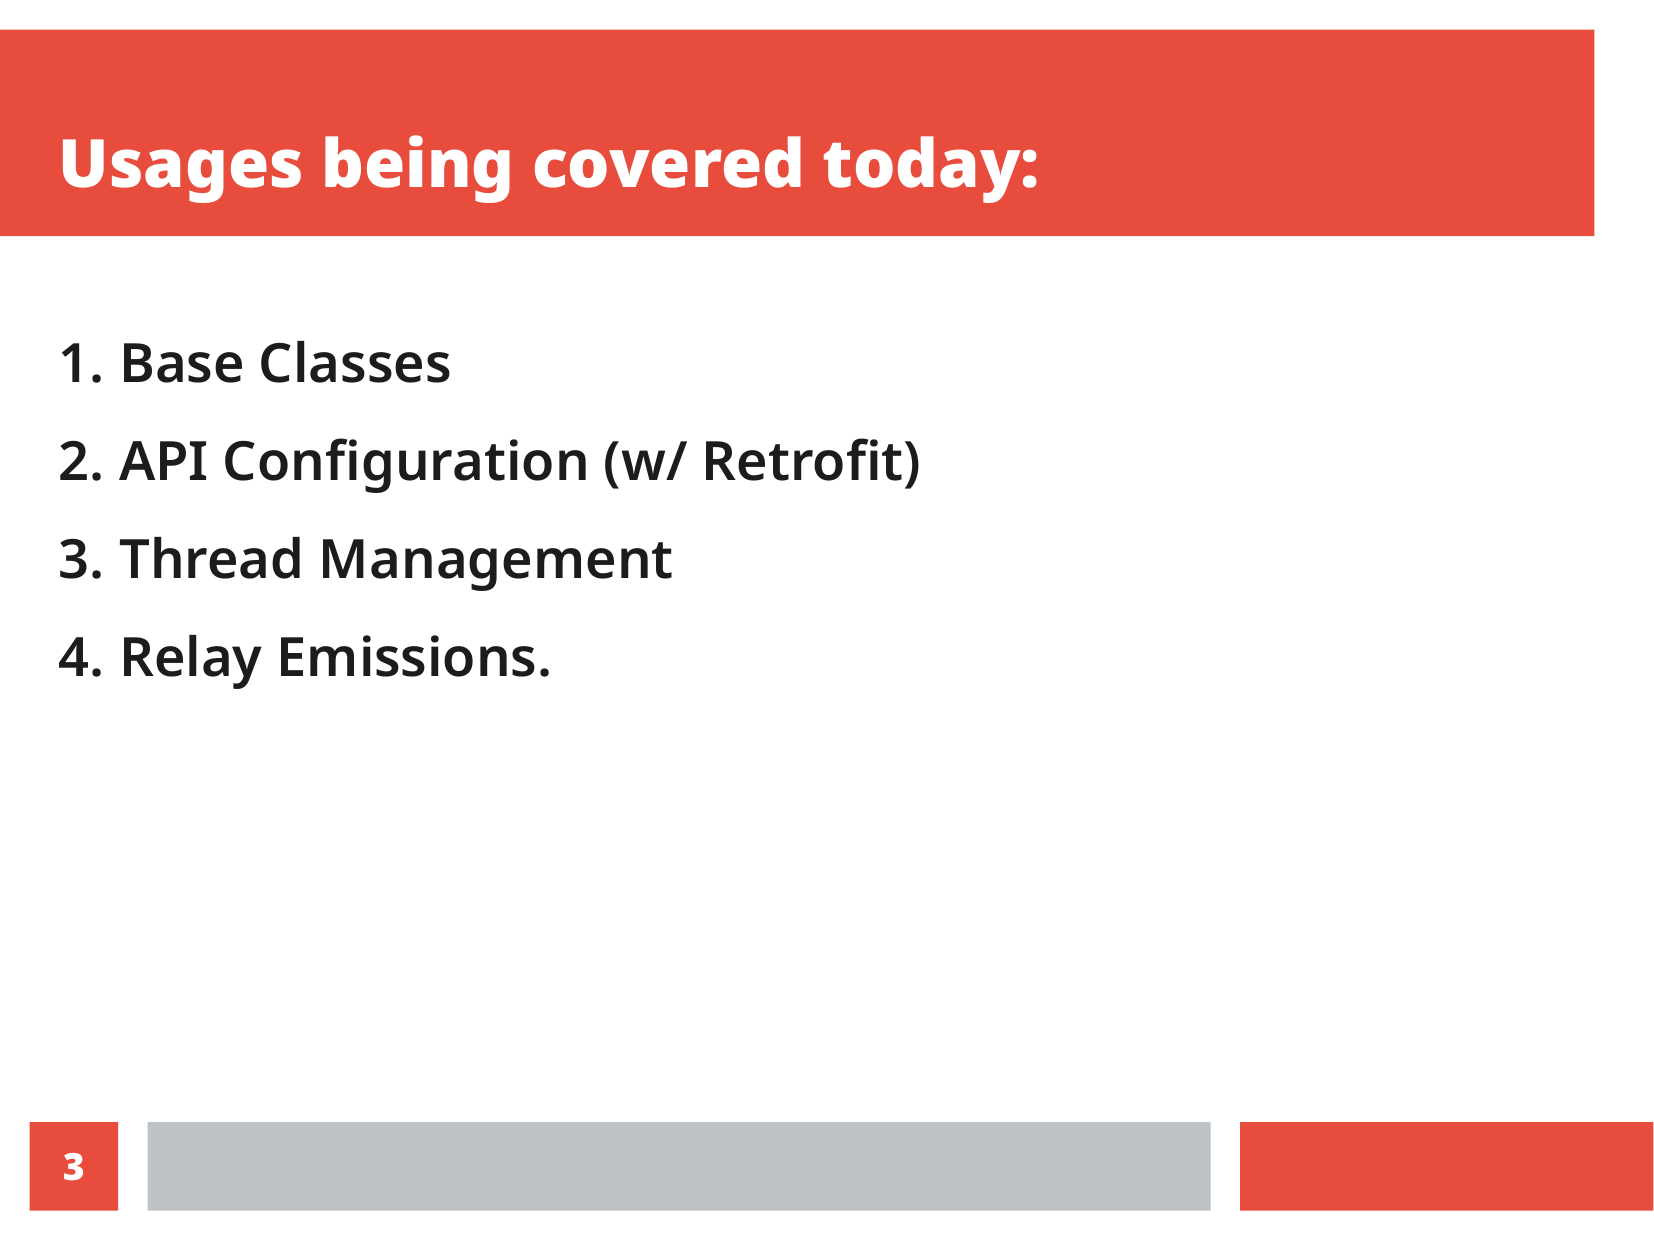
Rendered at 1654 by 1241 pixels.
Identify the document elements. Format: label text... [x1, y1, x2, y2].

title Usages being covered today: [59, 59, 1595, 207]
list 1. Base Classes 2. API Configuration (w/ Retrofit) 3. Thread Management 4. Relay Emissions. [59, 324, 1565, 1093]
